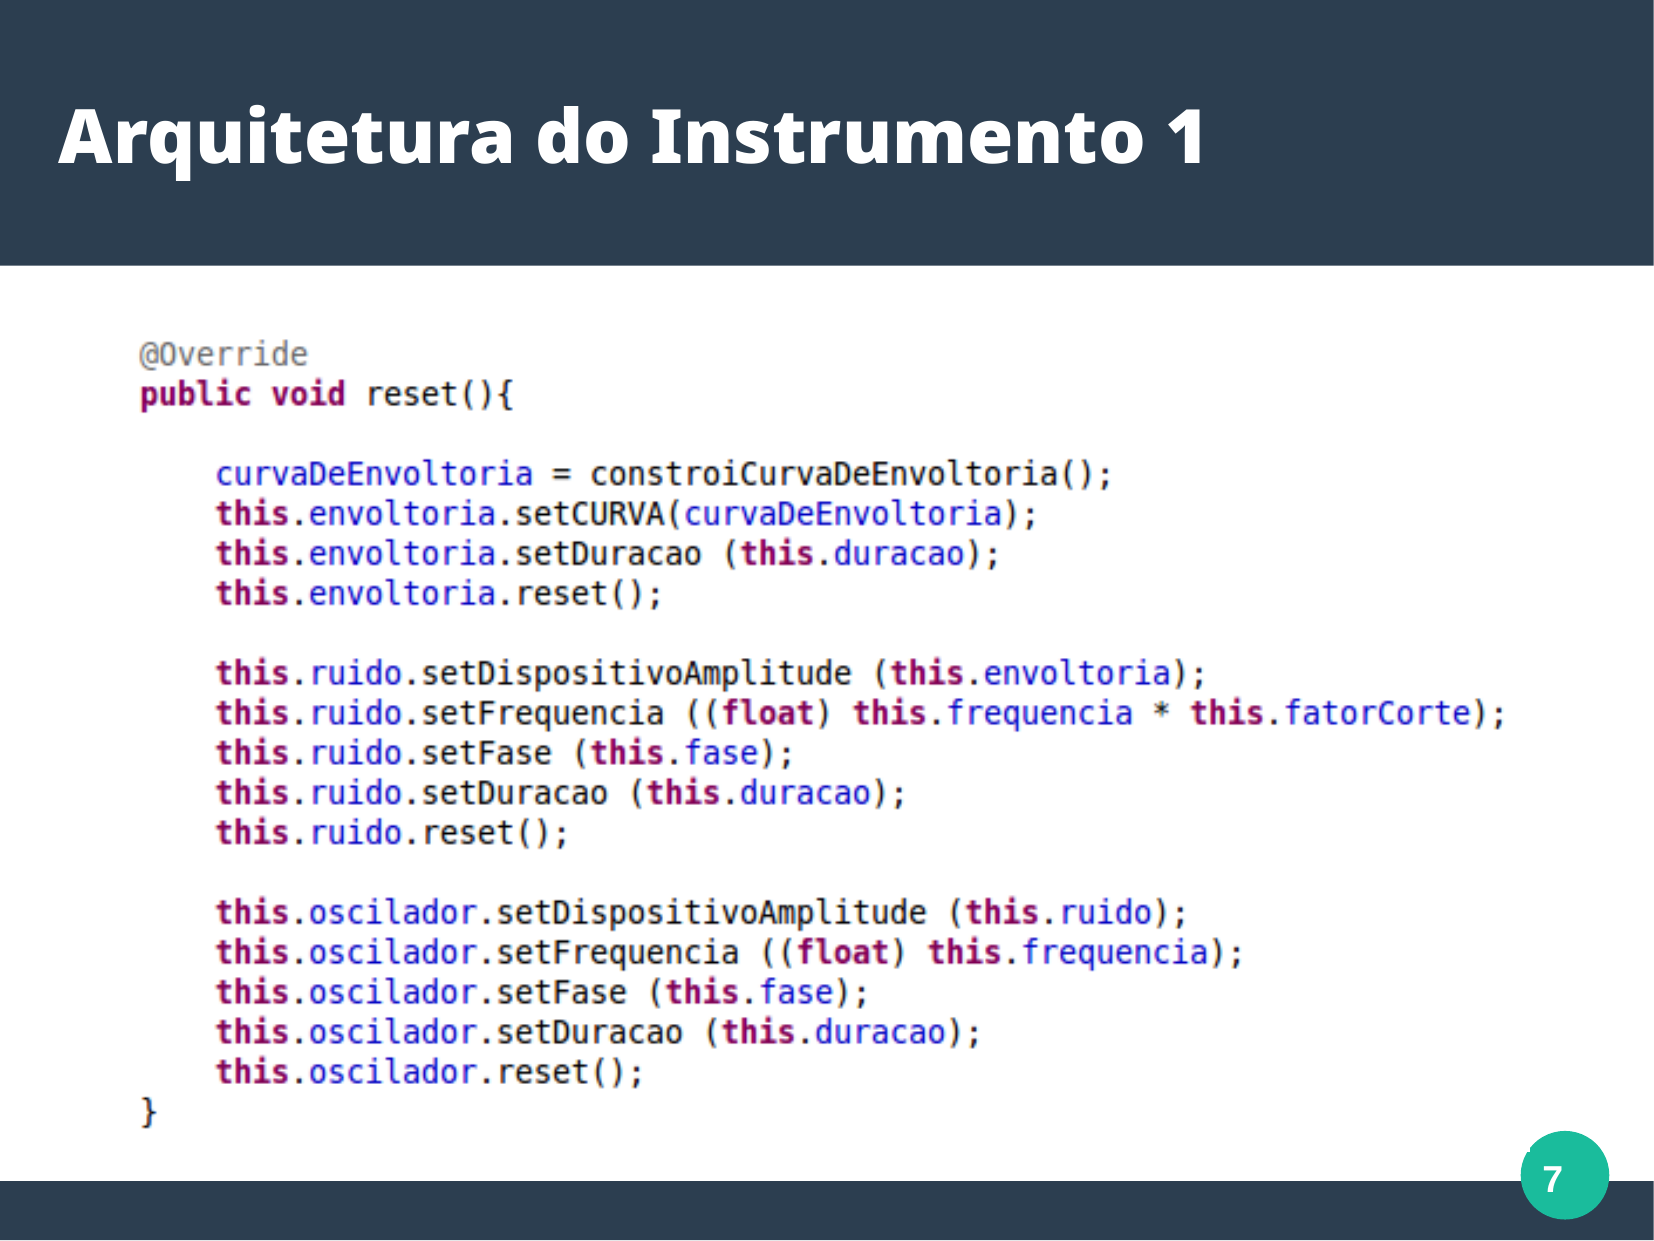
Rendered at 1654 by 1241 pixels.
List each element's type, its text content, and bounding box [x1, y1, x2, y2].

title Arquitetura do Instrumento 1 [59, 55, 1595, 213]
picture [124, 324, 1530, 1152]
